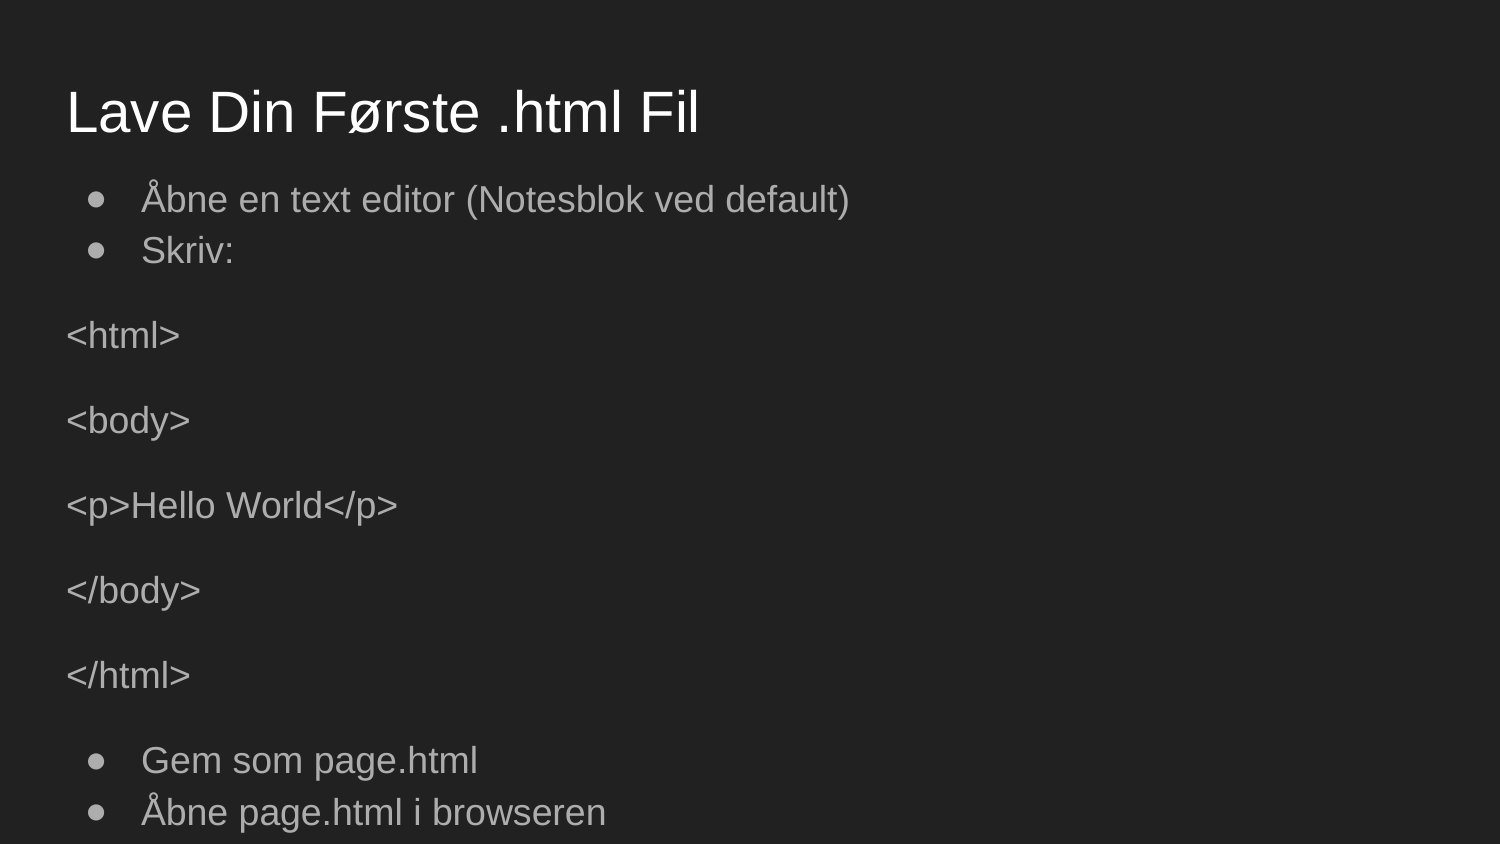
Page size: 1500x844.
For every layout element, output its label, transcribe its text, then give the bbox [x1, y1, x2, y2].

list Åbne en text editor (Notesblok ved default) Skriv: <html> <body> <p>Hello World</p> </body> </html> Gem som page.html Åbne page.html i browseren [51, 152, 1449, 836]
title Lave Din Første .html Fil [51, 58, 1449, 152]
